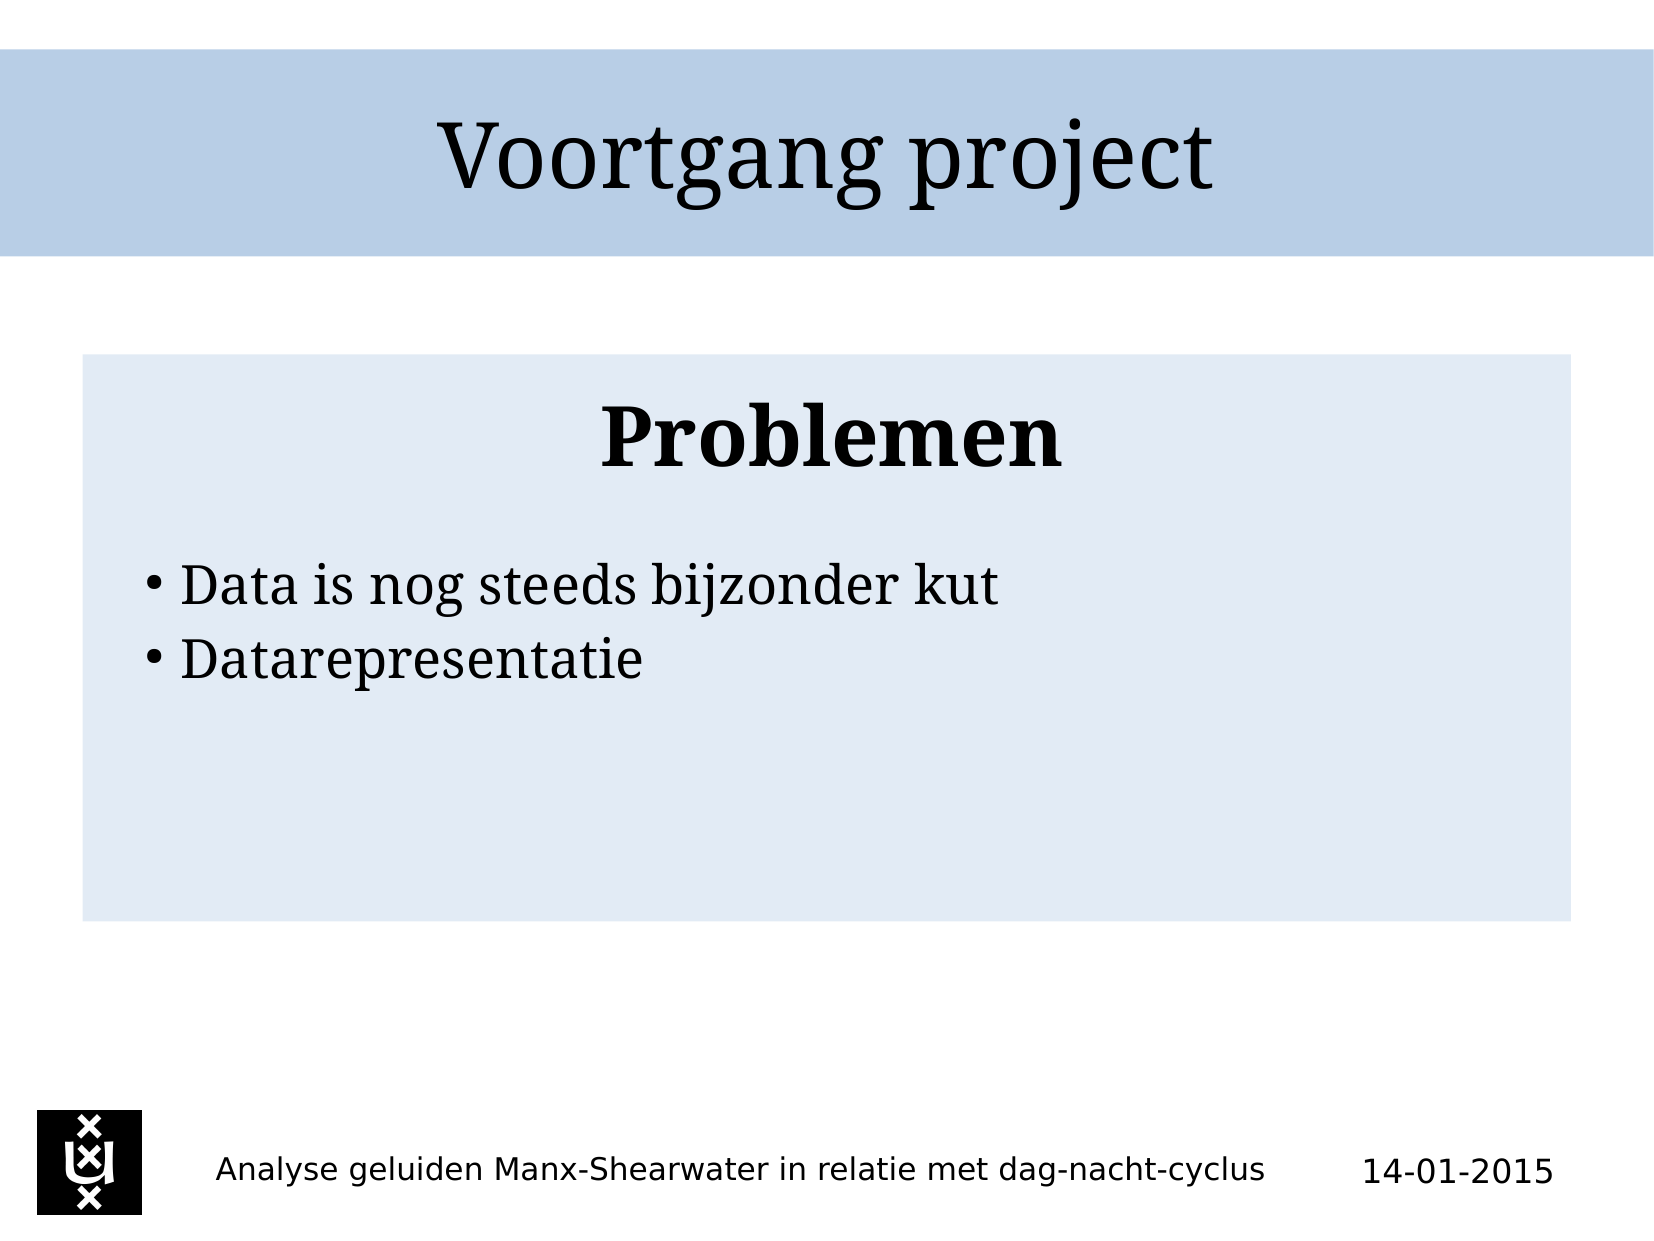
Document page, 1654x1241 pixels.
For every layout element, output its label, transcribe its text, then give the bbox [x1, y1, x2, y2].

text_box [82, 354, 1571, 922]
text_box Problemen Data is nog steeds bijzonder kut Datarepresentatie [129, 370, 1489, 1139]
title Voortgang project [0, 49, 1654, 257]
text_box 14-01-2015 [1346, 1145, 1571, 1199]
text_box Analyse geluiden Manx-Shearwater in relatie met dag-nacht-cyclus [200, 1143, 1282, 1195]
picture [37, 1110, 142, 1215]
